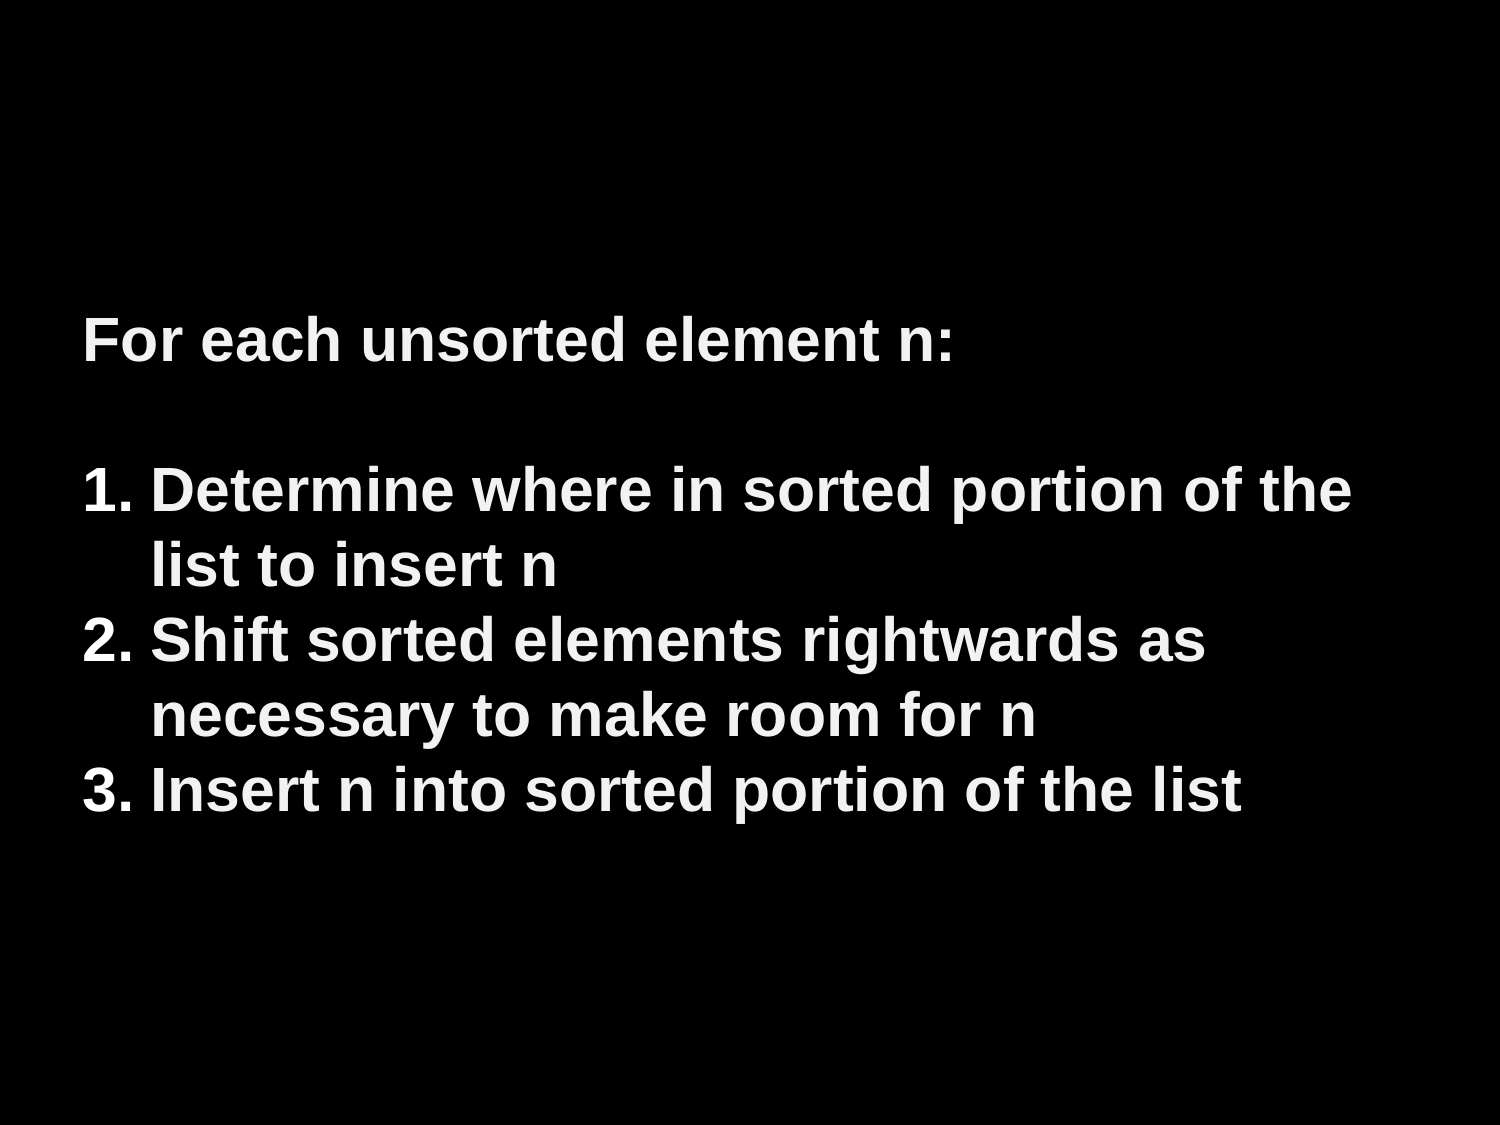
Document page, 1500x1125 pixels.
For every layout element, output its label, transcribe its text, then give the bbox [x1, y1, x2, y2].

text_box For each unsorted element n: Determine where in sorted portion of the list to insert n Shift sorted elements rightwards as necessary to make room for n Insert n into sorted portion of the list [67, 279, 1443, 844]
